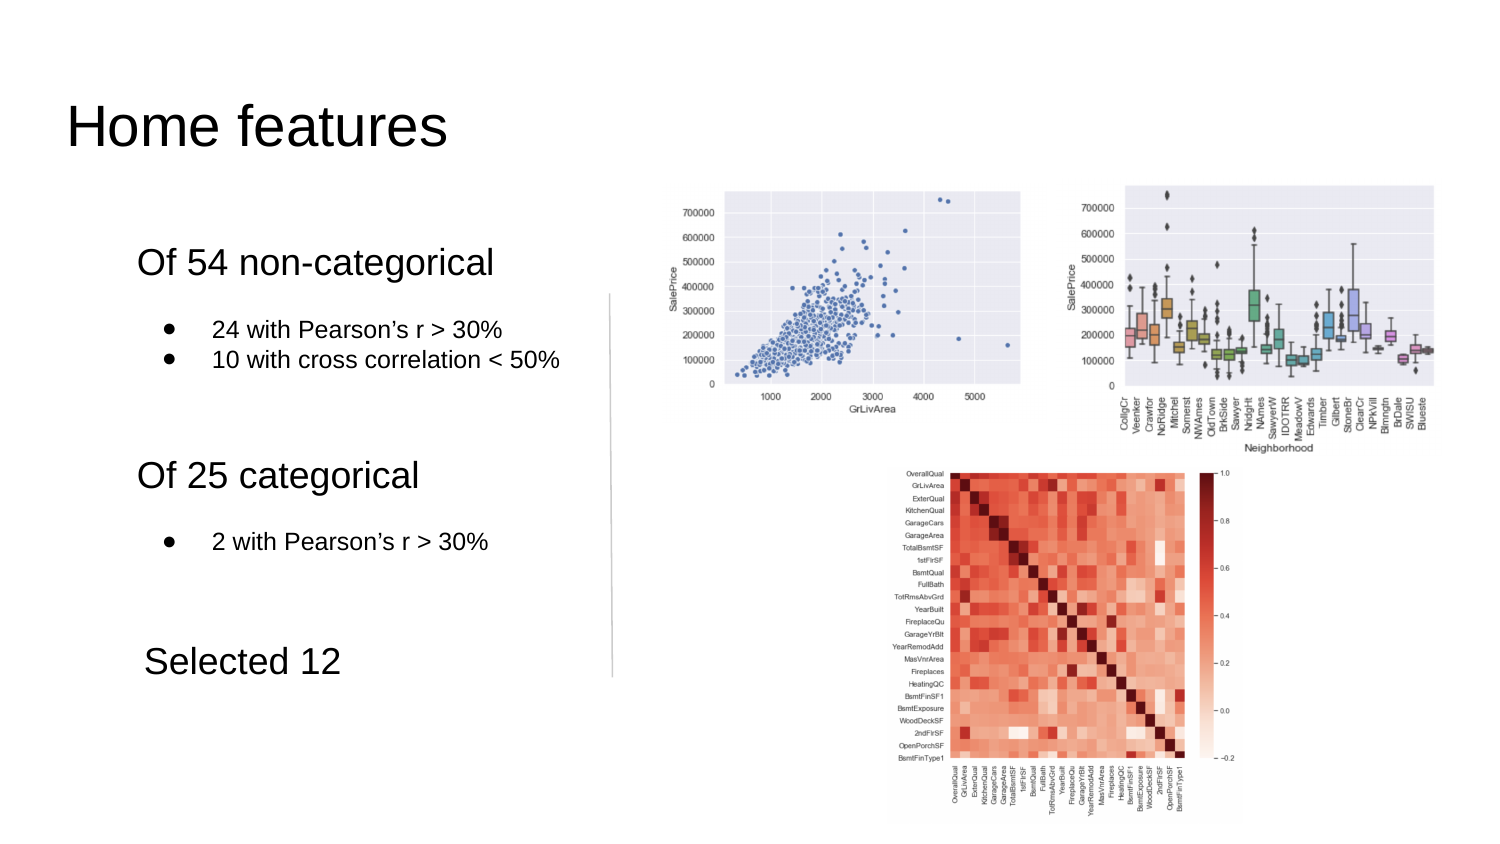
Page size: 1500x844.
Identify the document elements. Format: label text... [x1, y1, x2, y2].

text_box Of 25 categorical 2 with Pearson’s r > 30% [612, 435, 624, 622]
picture [887, 467, 1243, 824]
picture [662, 183, 1047, 423]
text_box Of 54 non-categorical 24 with Pearson’s r > 30% 10 with cross correlation < 50% [121, 223, 624, 422]
title Home features [51, 72, 1449, 167]
picture [1056, 178, 1442, 456]
text_box Of 25 categorical 2 with Pearson’s r > 30% [121, 435, 611, 635]
text_box Selected 12 [128, 622, 631, 740]
